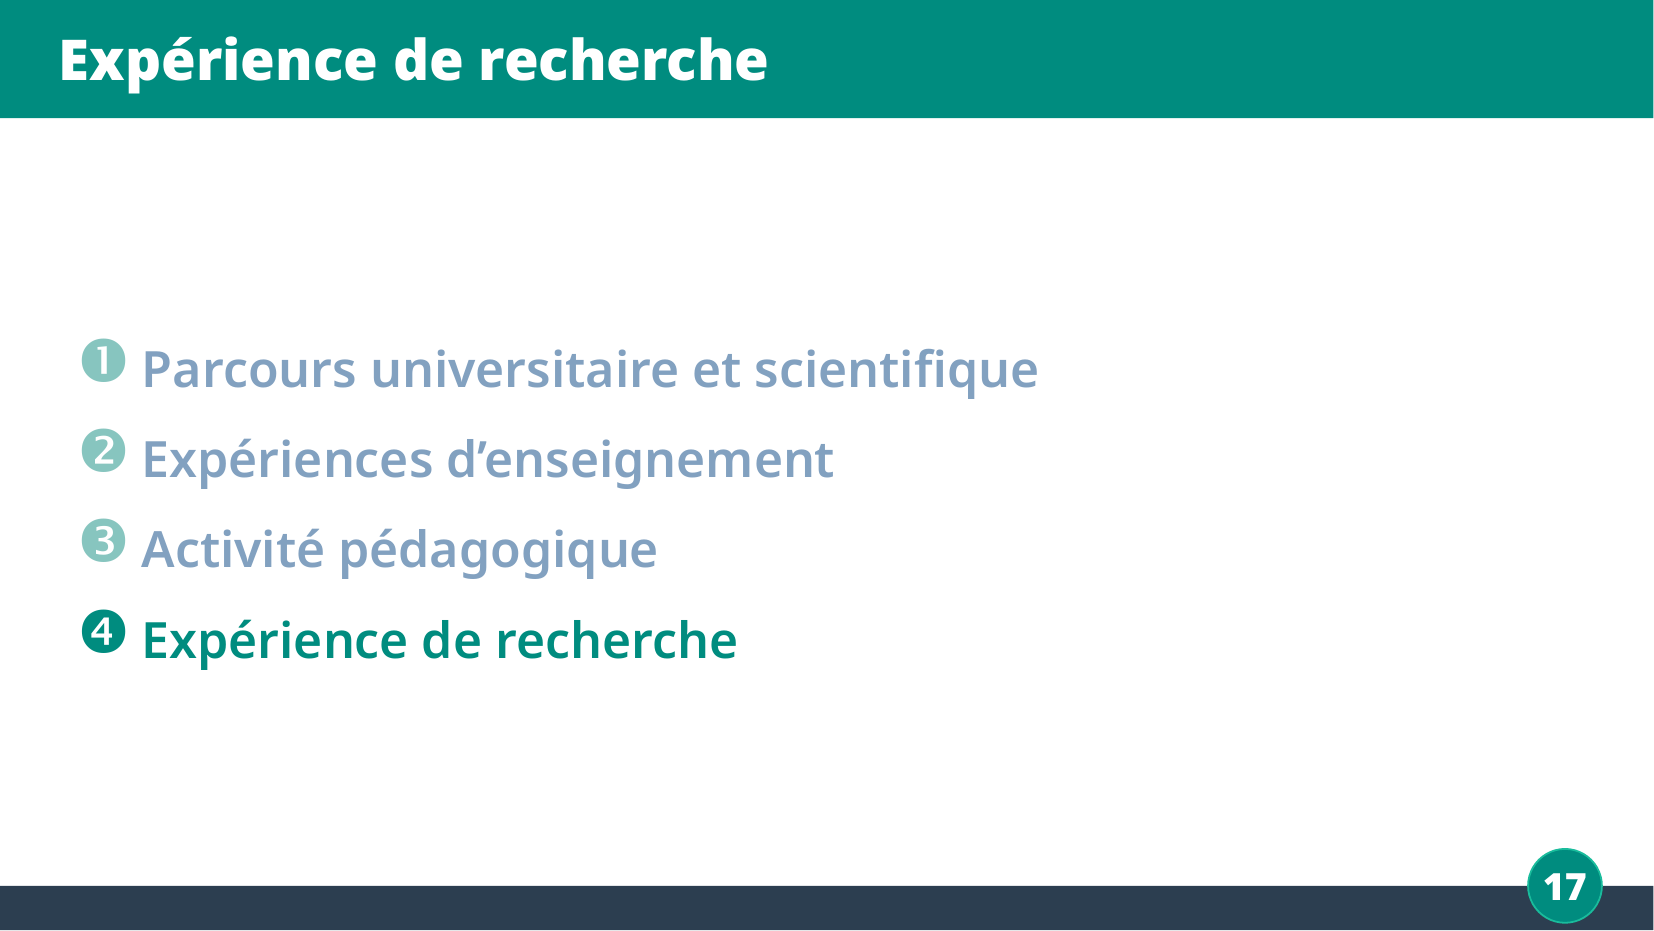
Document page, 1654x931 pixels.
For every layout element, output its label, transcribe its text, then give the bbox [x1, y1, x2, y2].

list Parcours universitaire et scientifique Expériences d’enseignement Activité pédagogique Expérience de recherche [59, 243, 1595, 864]
title Expérience de recherche [59, 0, 1595, 119]
